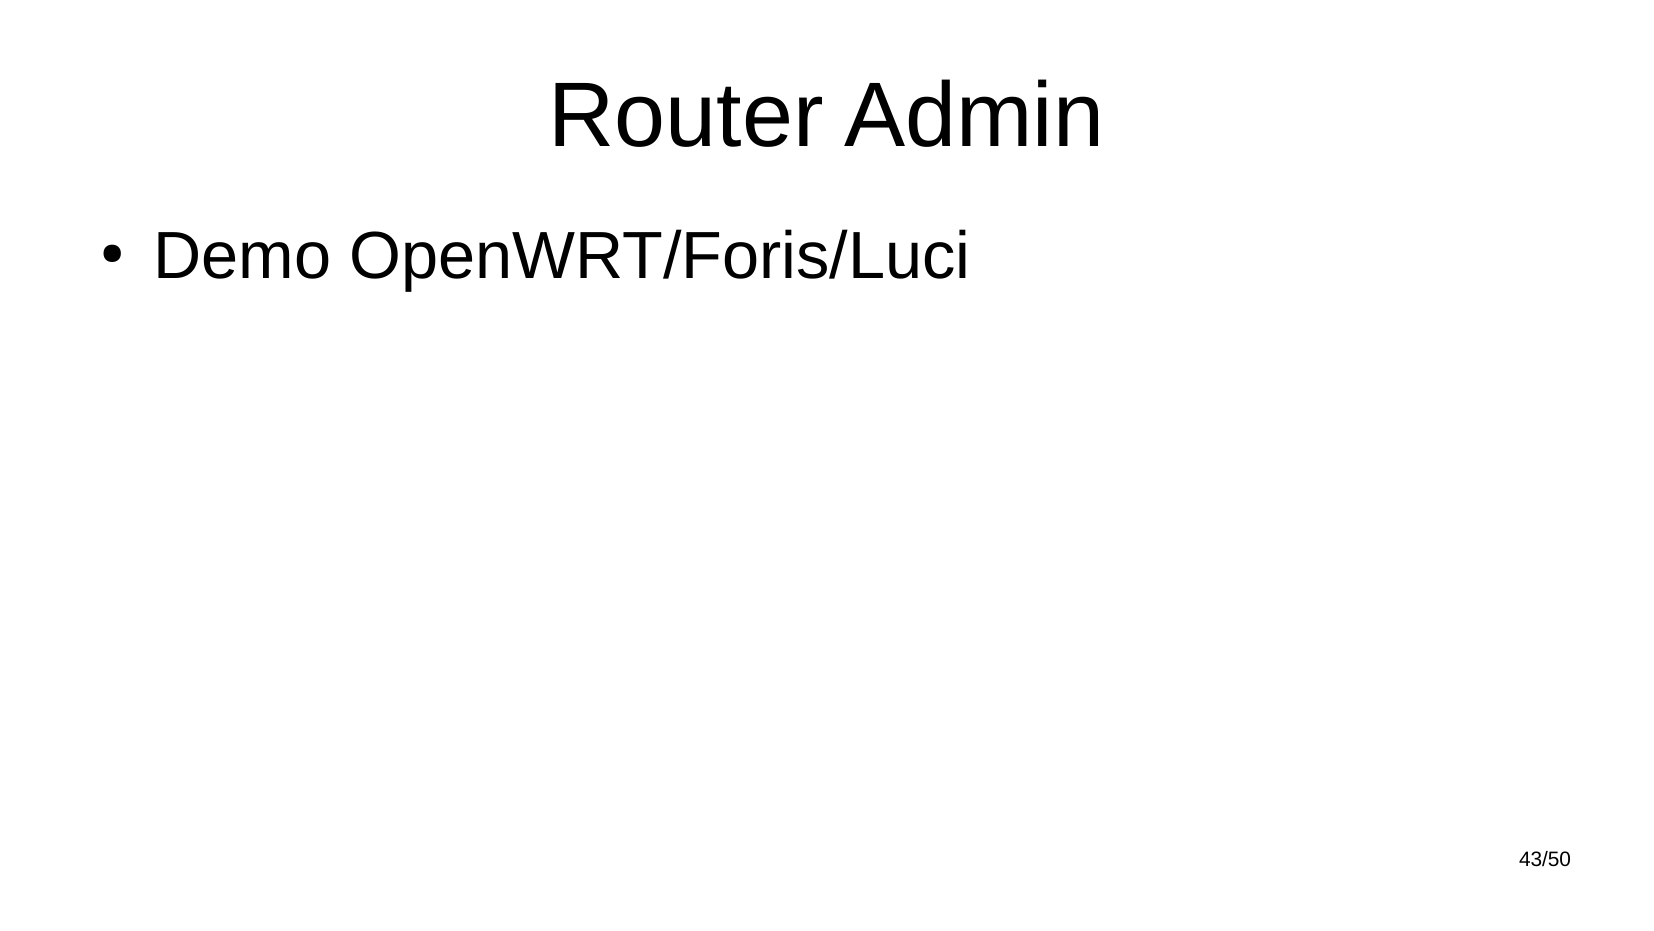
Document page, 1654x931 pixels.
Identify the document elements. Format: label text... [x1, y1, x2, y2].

title Router Admin [82, 37, 1571, 193]
list Demo OpenWRT/Foris/Luci [82, 217, 1571, 758]
